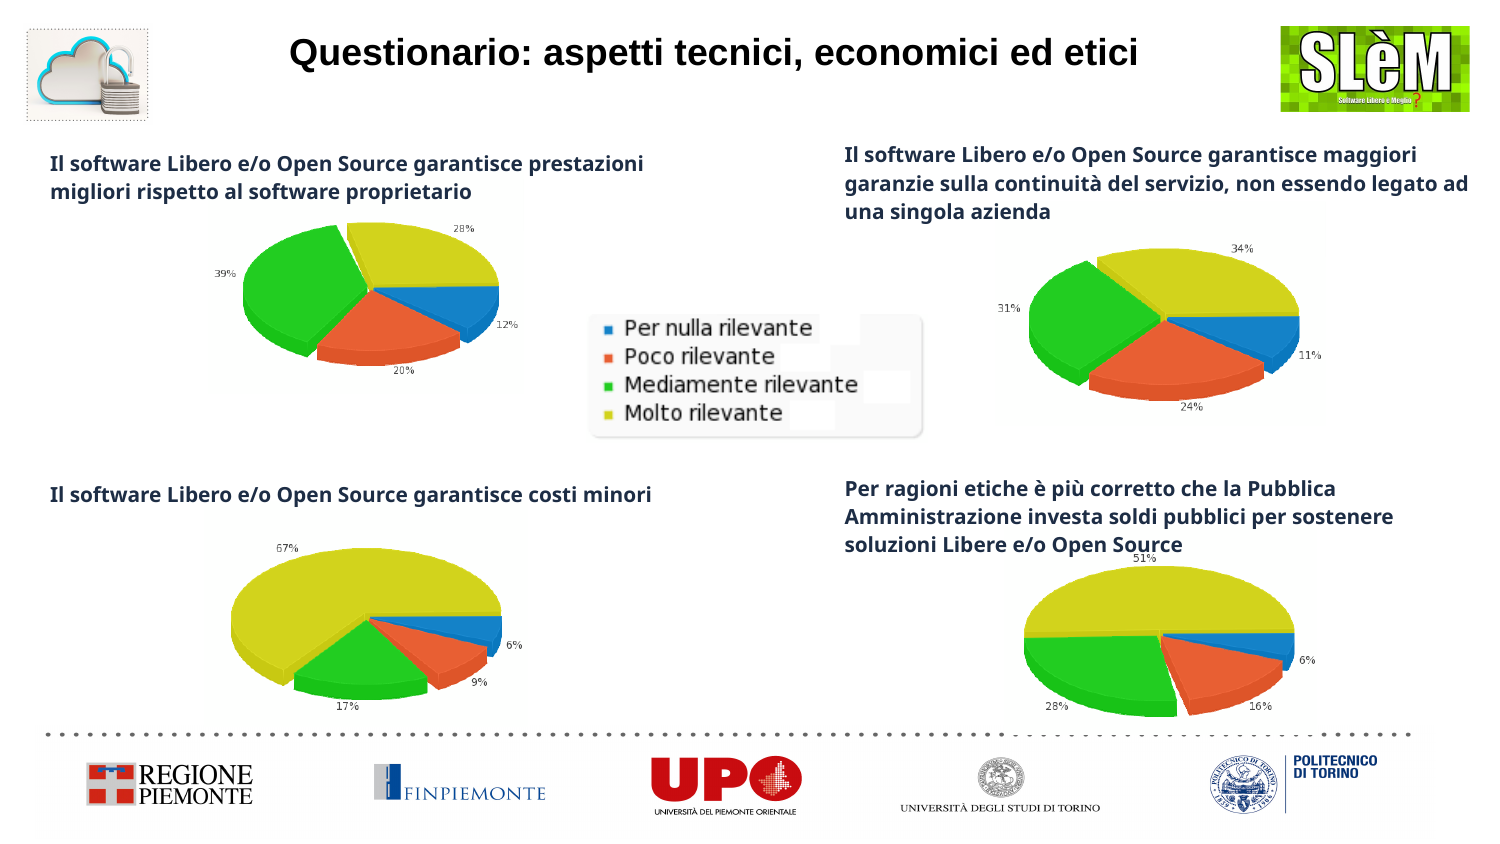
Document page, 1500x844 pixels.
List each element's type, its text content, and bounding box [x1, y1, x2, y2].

text_box Il software Libero e/o Open Source garantisce prestazioni migliori rispetto al software proprietario [35, 141, 697, 257]
text_box Questionario: aspetti tecnici, economici ed etici [165, 23, 1264, 95]
picture [1280, 26, 1470, 112]
picture [23, 23, 153, 125]
picture [586, 314, 928, 443]
text_box Per ragioni etiche è più corretto che la Pubblica Amministrazione investa soldi pubblici per sostenere soluzioni Libere e/o Open Source [829, 466, 1492, 582]
text_box Il software Libero e/o Open Source garantisce maggiori garanzie sulla continuità del servizio, non essendo legato ad una singola azienda [829, 133, 1492, 249]
picture [995, 249, 1326, 426]
picture [208, 257, 524, 394]
text_box Il software Libero e/o Open Source garantisce costi minori [35, 472, 697, 588]
picture [35, 582, 1436, 839]
